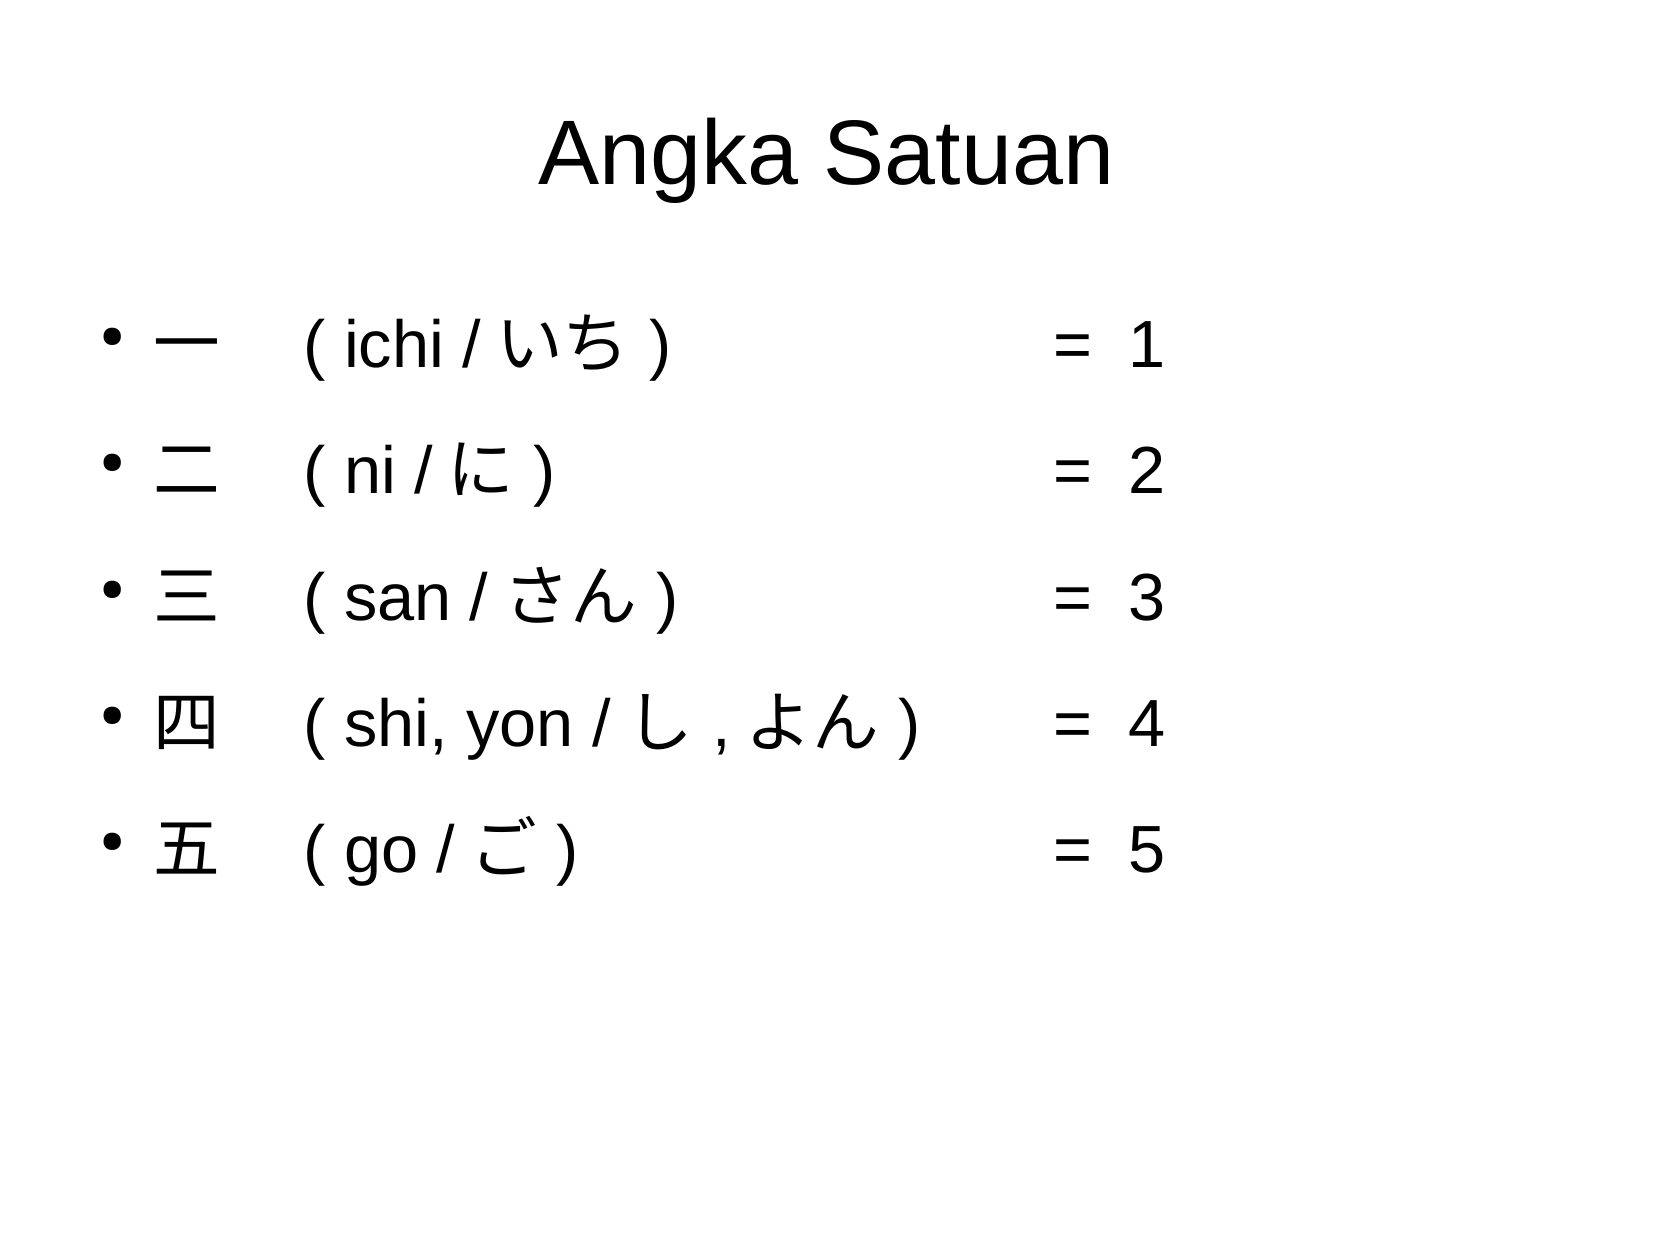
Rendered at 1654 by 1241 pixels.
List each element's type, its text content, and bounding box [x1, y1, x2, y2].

list 一 ( ichi /いち) = 1 二 ( ni /に) = 2 三 ( san /さん) = 3 四 ( shi, yon /し,よん) = 4 五 ( go /ご) = 5 [82, 290, 1571, 1010]
title Angka Satuan [82, 49, 1571, 257]
